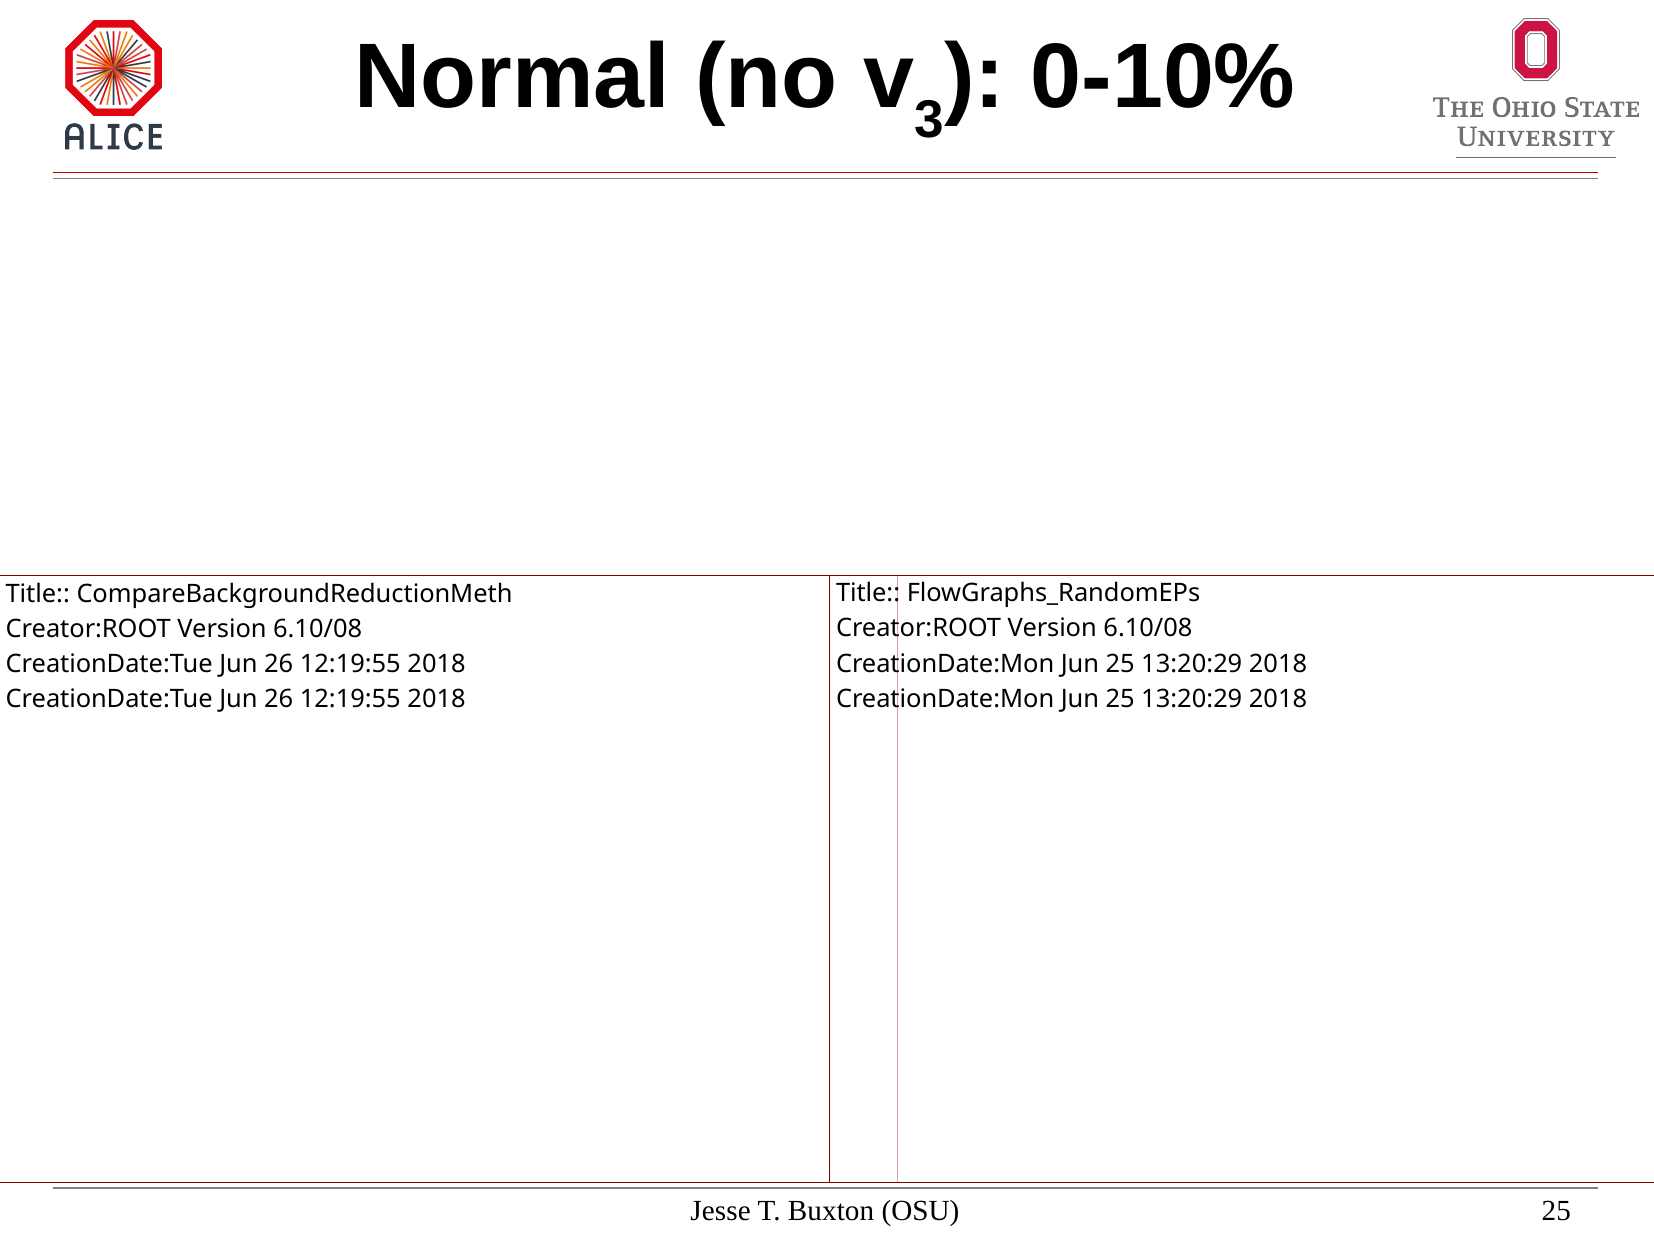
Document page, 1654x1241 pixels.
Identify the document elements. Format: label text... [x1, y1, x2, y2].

picture [65, 20, 137, 150]
picture [1513, 5, 1642, 171]
title Normal (no v3): 0-10% [137, 1, 1513, 172]
picture [0, 573, 1654, 1183]
